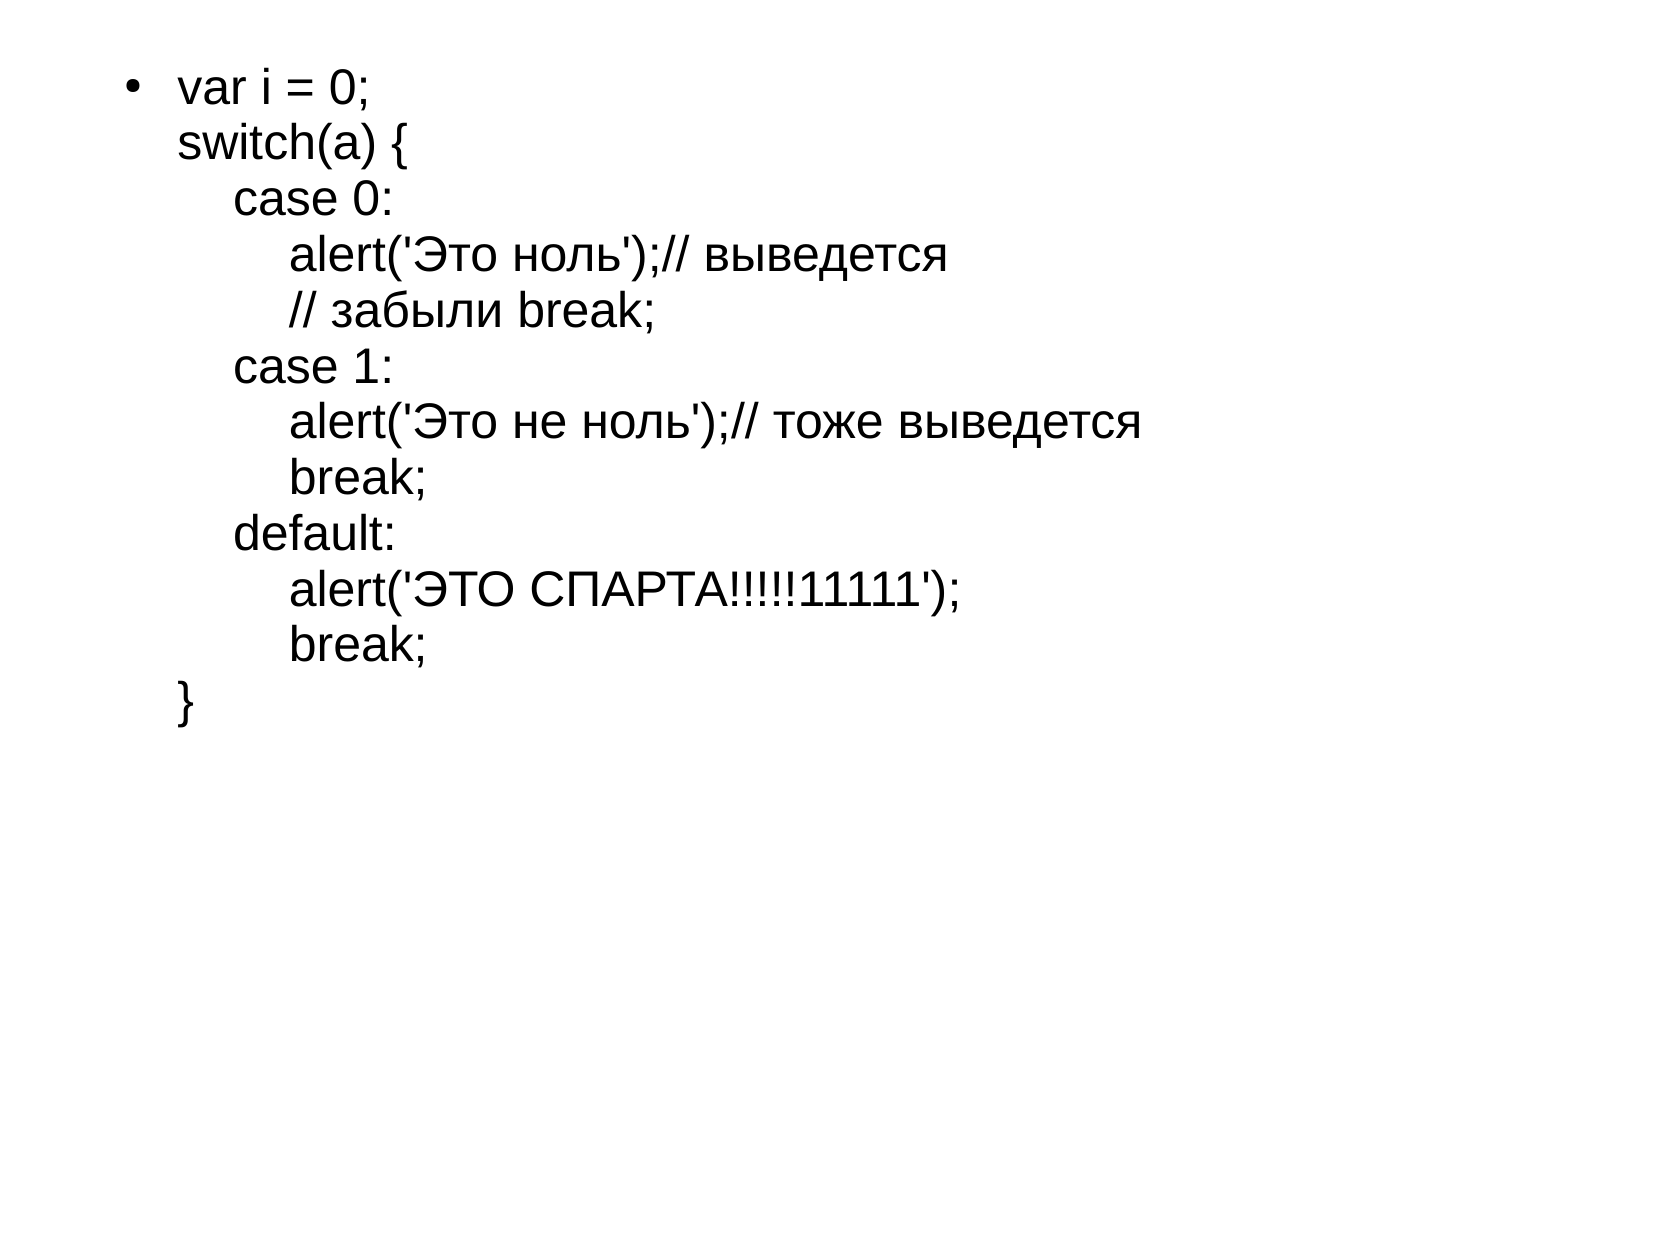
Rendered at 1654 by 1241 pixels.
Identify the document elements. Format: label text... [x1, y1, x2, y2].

list var i = 0; switch(a) { case 0: alert('Это ноль');// выведется // забыли break; case 1: alert('Это не ноль');// тоже выведется break; default: alert('ЭТО СПАРТА!!!!!11111'); break; } [106, 59, 1595, 878]
